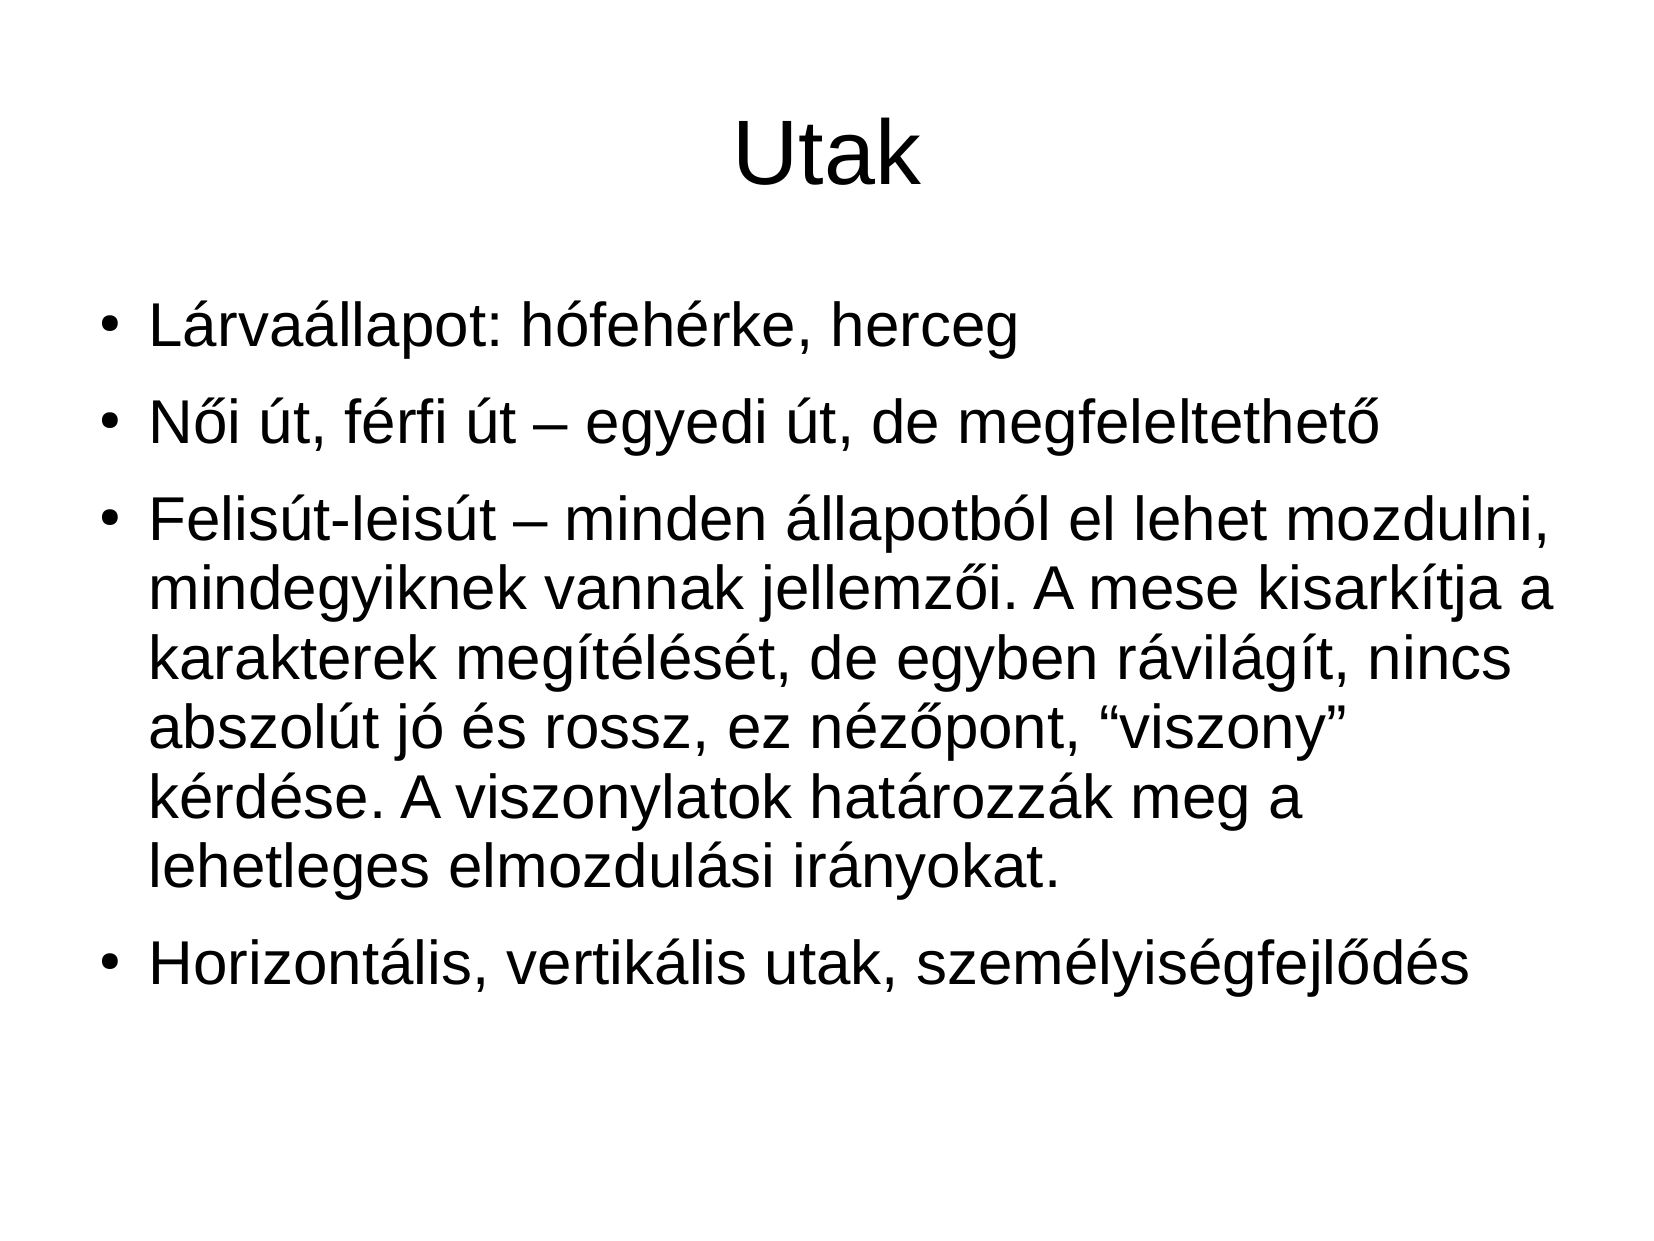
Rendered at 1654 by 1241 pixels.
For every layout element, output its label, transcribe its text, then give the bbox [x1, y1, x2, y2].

title Utak [82, 49, 1571, 257]
list Lárvaállapot: hófehérke, herceg Női út, férfi út – egyedi út, de megfeleltethető Felisút-leisút – minden állapotból el lehet mozdulni, mindegyiknek vannak jellemzői. A mese kisarkítja a karakterek megítélését, de egyben rávilágít, nincs abszolút jó és rossz, ez nézőpont, “viszony” kérdése. A viszonylatok határozzák meg a lehetleges elmozdulási irányokat. Horizontális, vertikális utak, személyiségfejlődés [82, 290, 1571, 1010]
